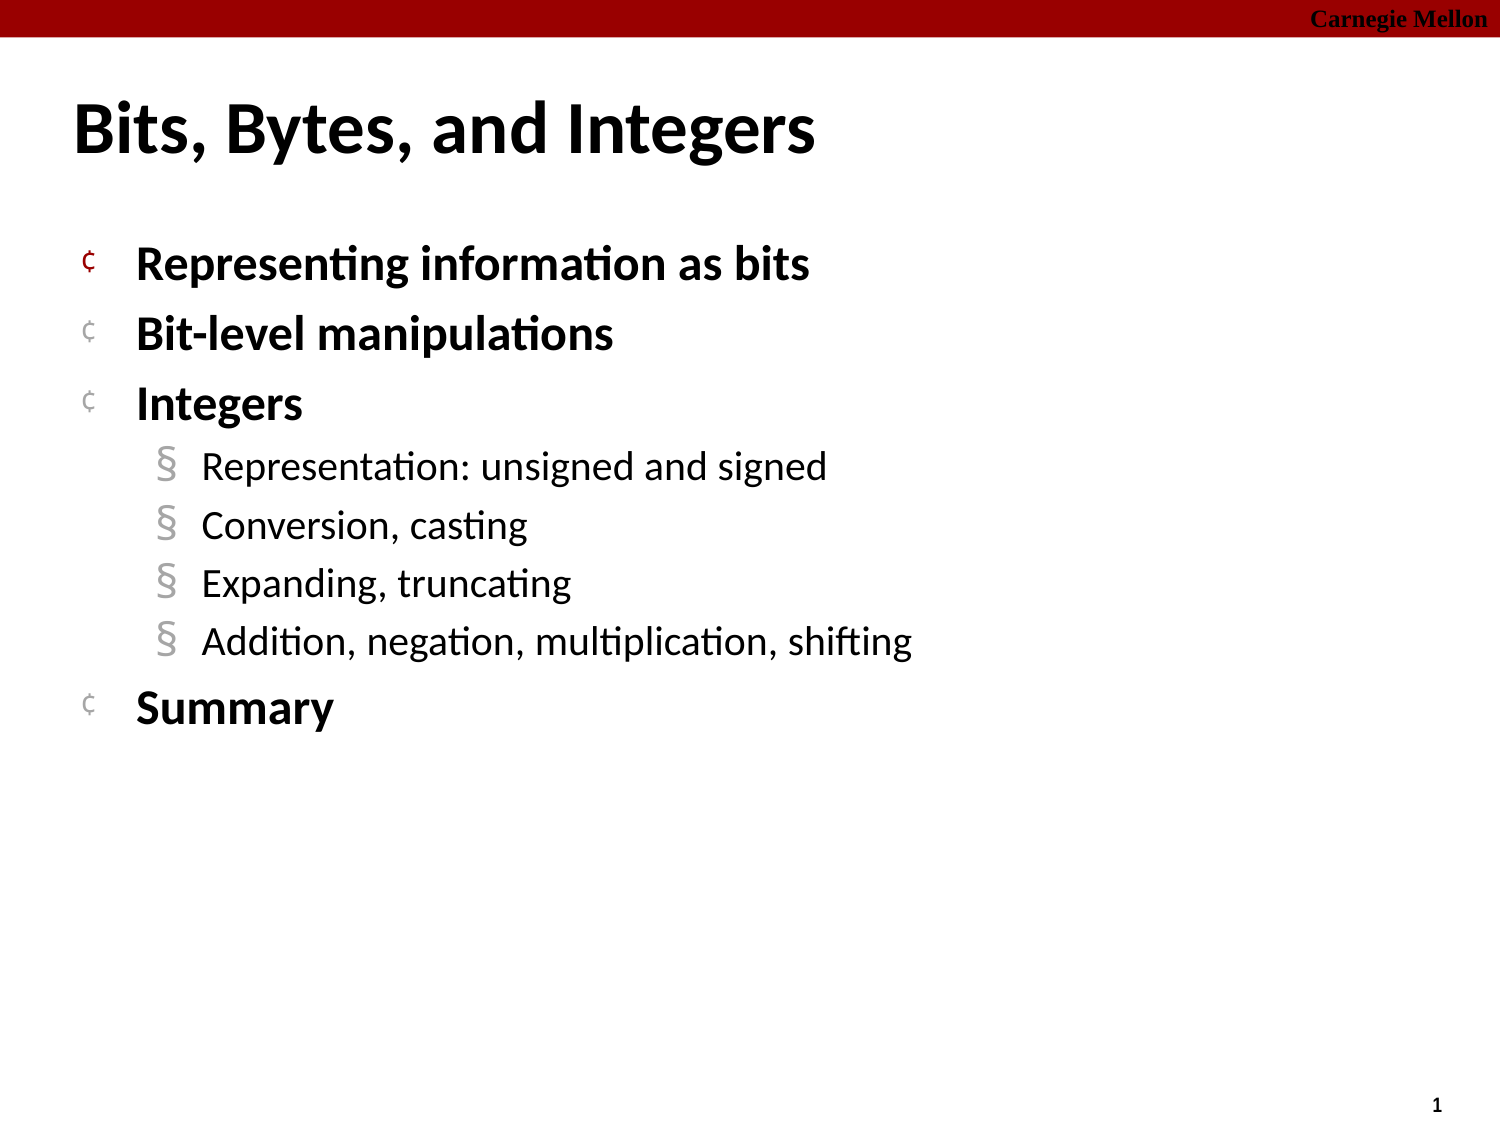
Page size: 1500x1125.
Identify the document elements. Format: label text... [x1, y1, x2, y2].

title Bits, Bytes, and Integers [58, 71, 1304, 197]
list Representing information as bits Bit-level manipulations Integers Representation: unsigned and signed Conversion, casting Expanding, truncating Addition, negation, multiplication, shifting Summary [65, 223, 1361, 1040]
